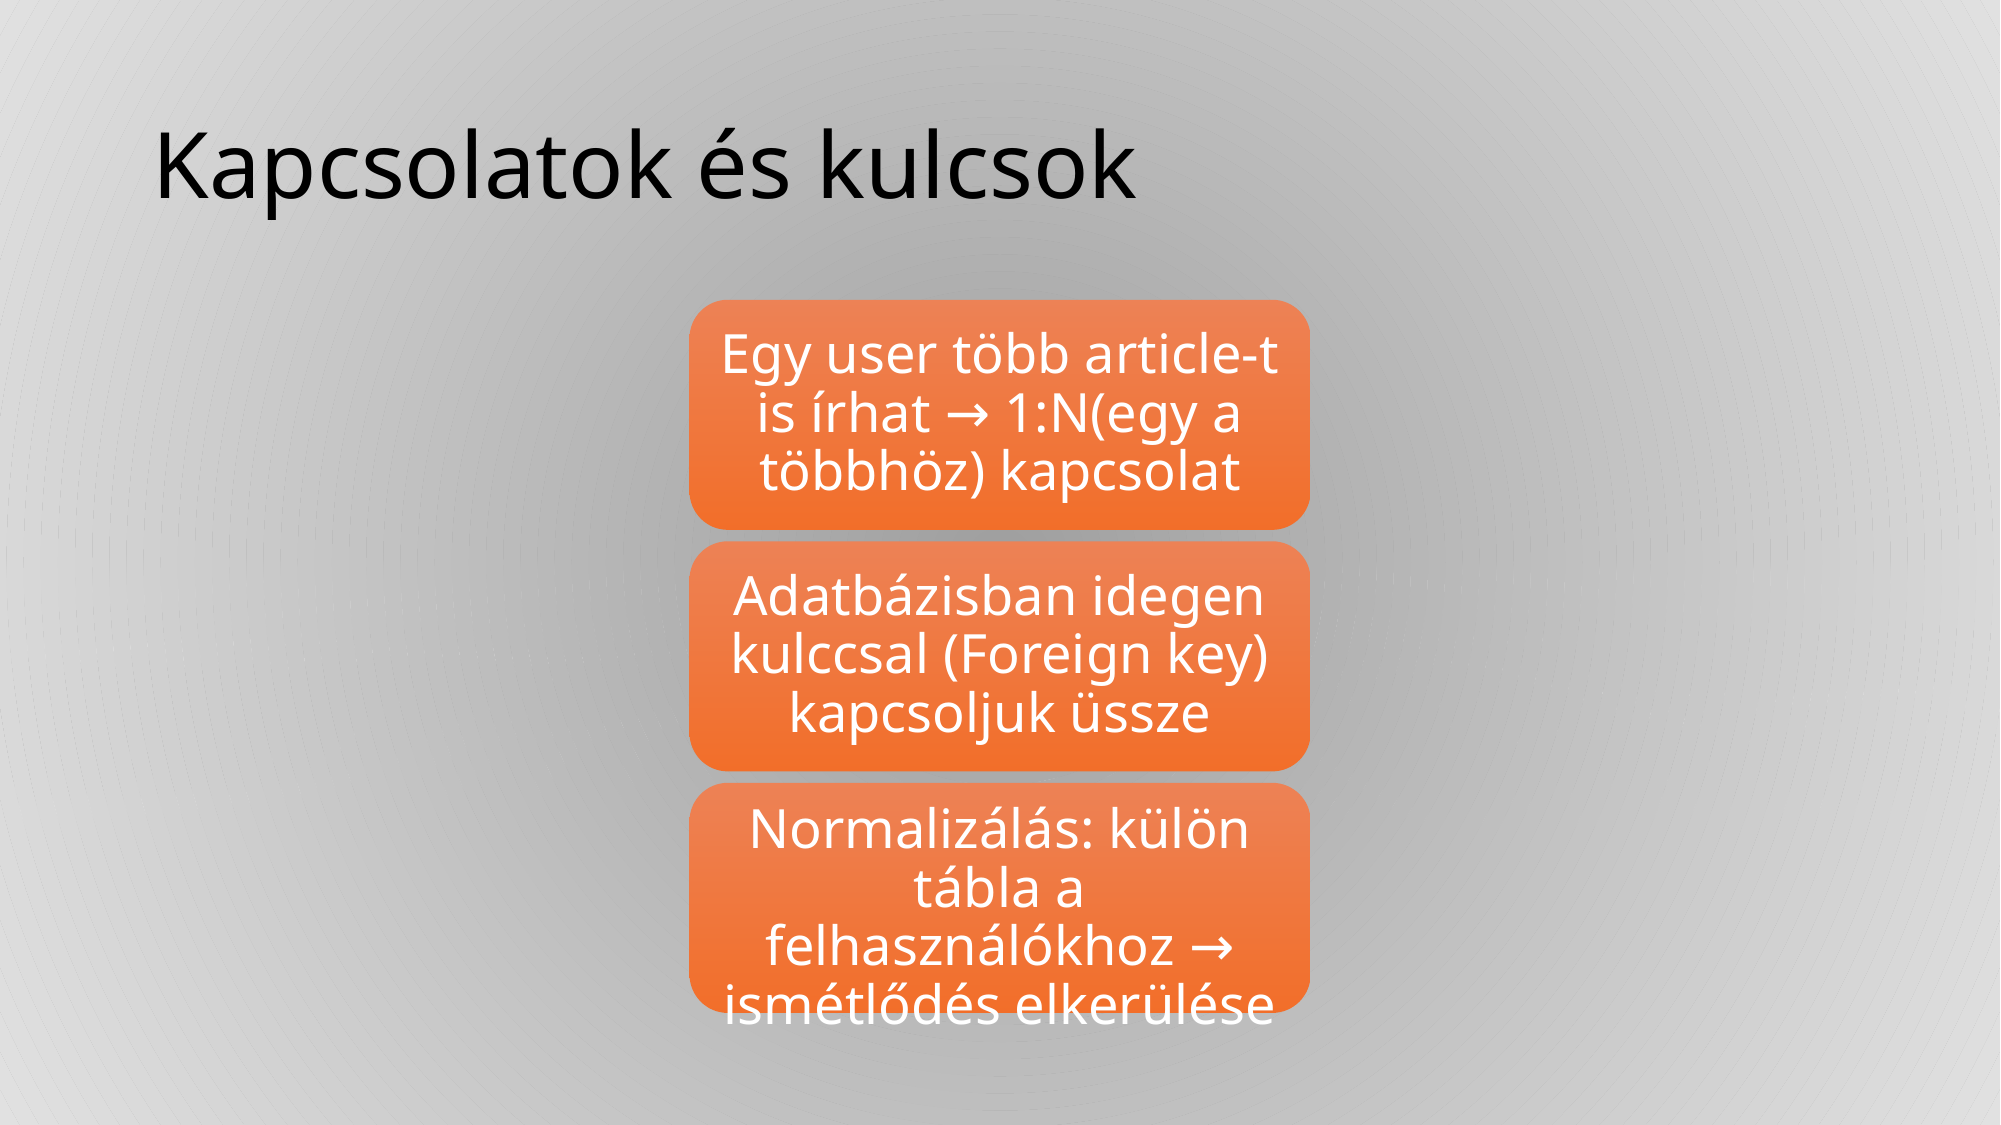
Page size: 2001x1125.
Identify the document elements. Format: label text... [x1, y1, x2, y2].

text_box [0, 0, 2000, 1125]
title Kapcsolatok és kulcsok [137, 59, 1863, 278]
text_box Normalizálás: külön tábla a felhasználókhoz → ismétlődés elkerülése [689, 782, 1311, 1013]
text_box Adatbázisban idegen kulccsal (Foreign key) kapcsoljuk üssze [689, 541, 1311, 772]
text_box Egy user több article-t is írhat → 1:N(egy a többhöz) kapcsolat [689, 299, 1311, 530]
